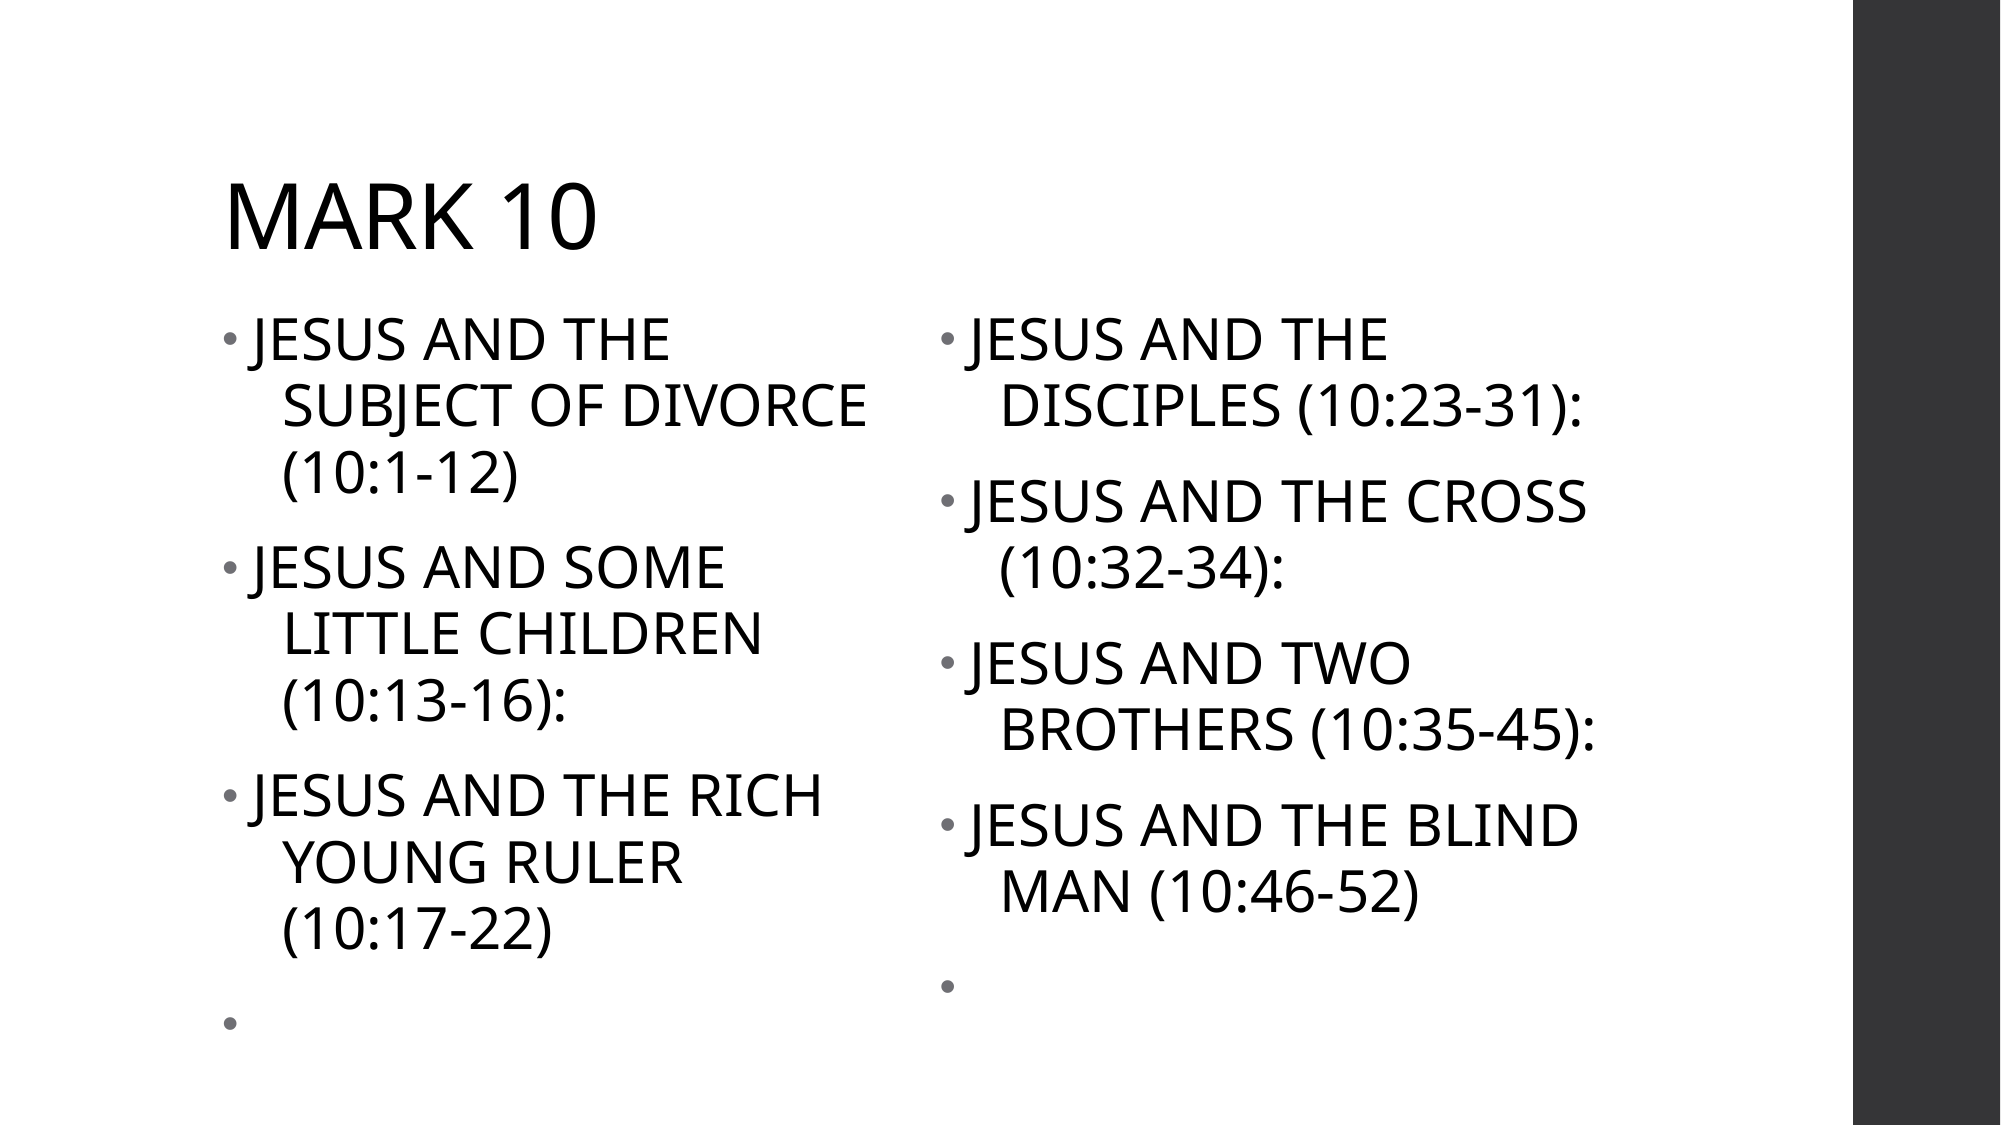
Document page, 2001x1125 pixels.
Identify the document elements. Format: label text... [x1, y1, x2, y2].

title MARK 10 [206, 60, 1797, 278]
list JESUS AND THE SUBJECT OF DIVORCE (10:1-12) JESUS AND SOME LITTLE CHILDREN (10:13-16): JESUS AND THE RICH YOUNG RULER (10:17-22) [207, 299, 900, 1014]
list JESUS AND THE DISCIPLES (10:23-31): JESUS AND THE CROSS (10:32-34): JESUS AND TWO BROTHERS (10:35-45): JESUS AND THE BLIND MAN (10:46-52) [924, 299, 1617, 1014]
